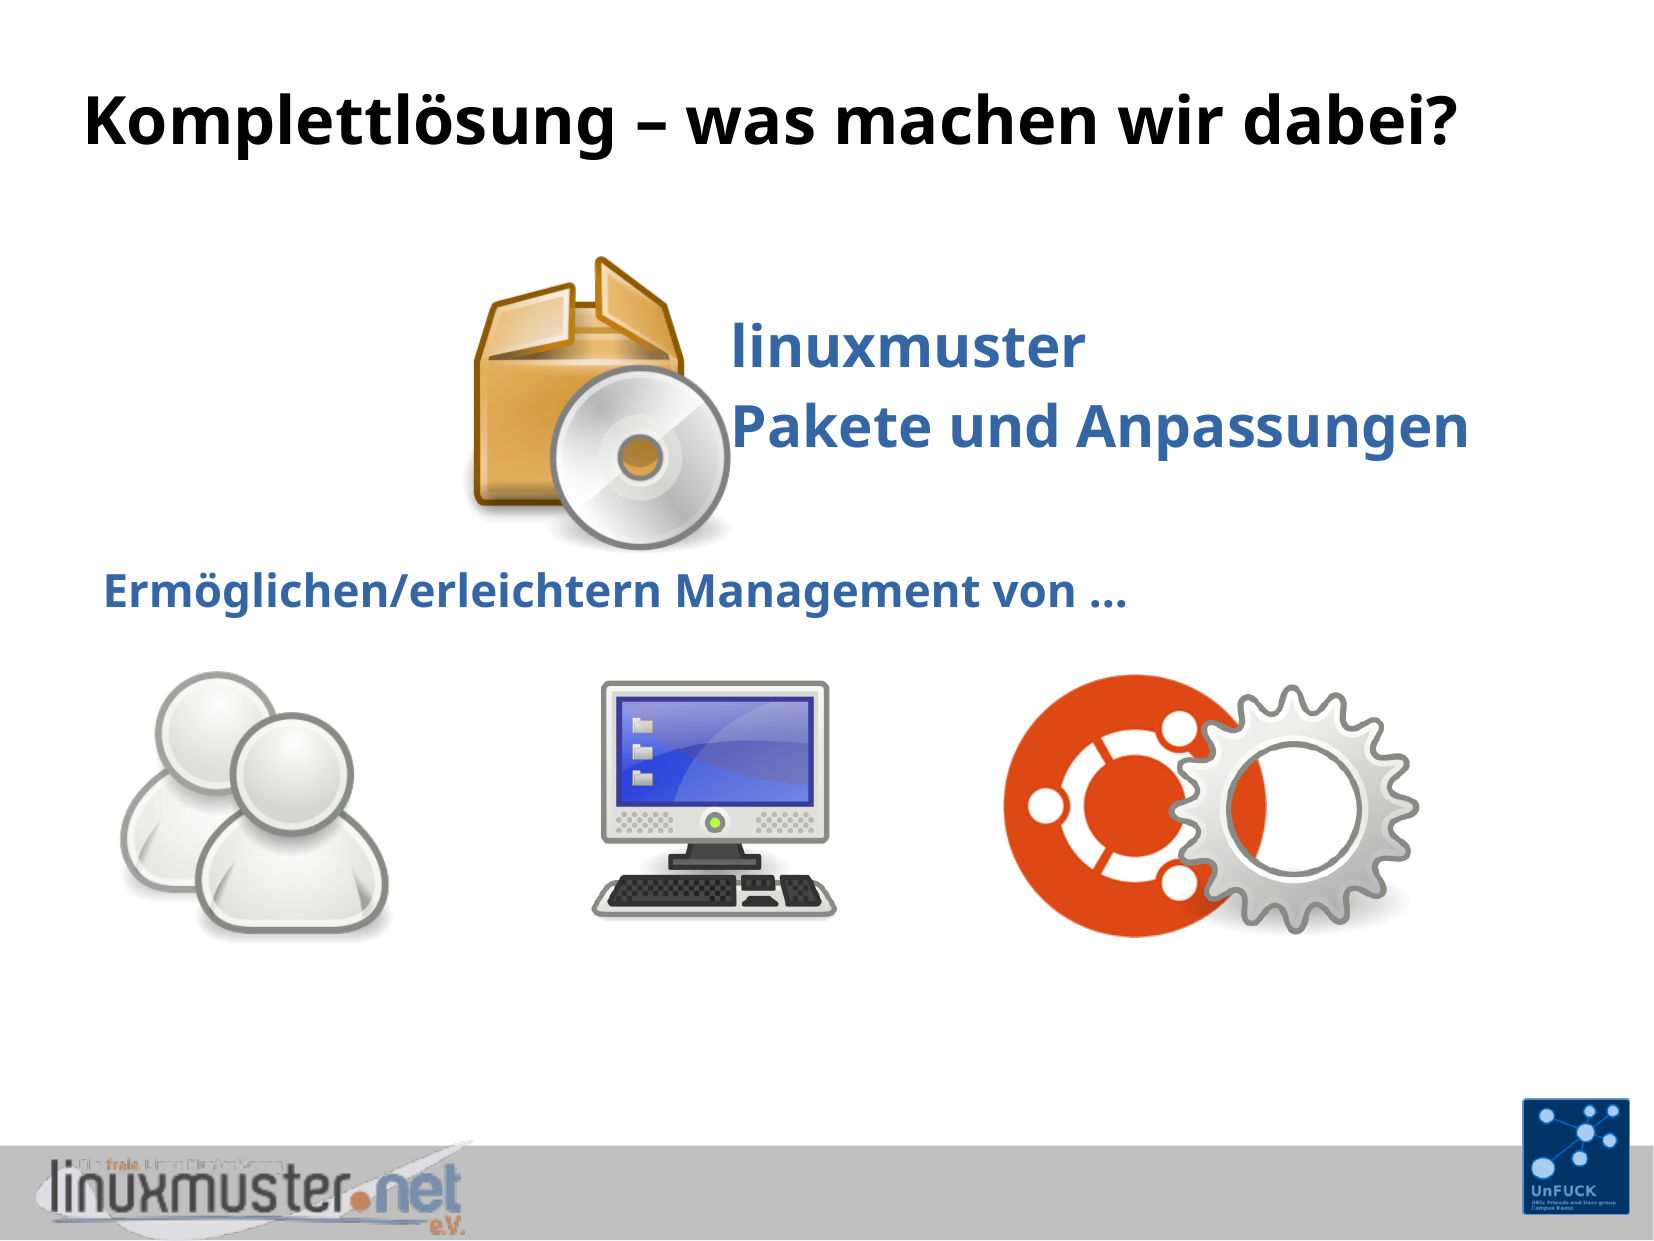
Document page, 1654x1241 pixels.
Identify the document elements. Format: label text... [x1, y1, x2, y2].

text_box Ermöglichen/erleichtern Management von ... [87, 551, 1083, 618]
picture [94, 637, 426, 969]
picture [1522, 1098, 1630, 1215]
picture [590, 670, 839, 922]
text_box linuxmuster Pakete und Anpassungen [715, 298, 1442, 445]
title Komplettlösung – was machen wir dabei? [82, 49, 1571, 189]
picture [429, 250, 735, 551]
picture [36, 1140, 473, 1241]
picture [1003, 673, 1430, 945]
